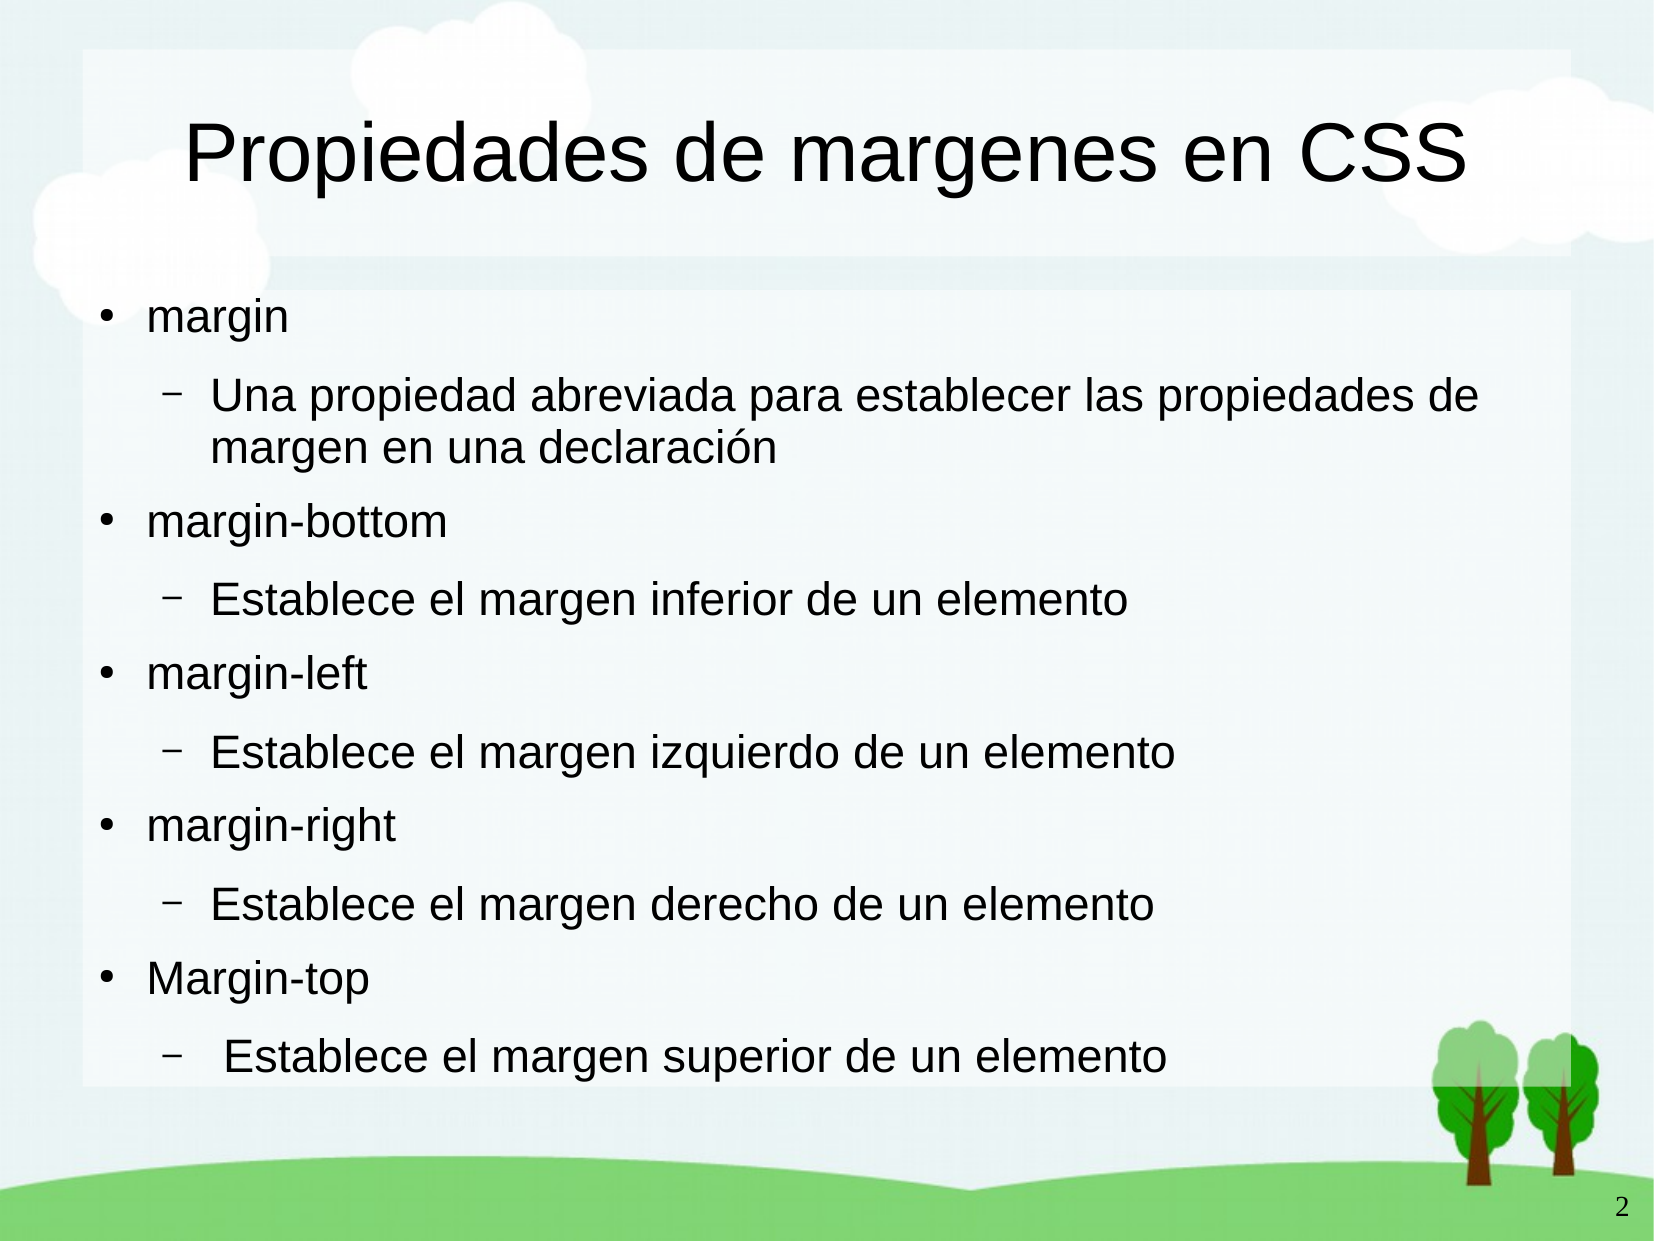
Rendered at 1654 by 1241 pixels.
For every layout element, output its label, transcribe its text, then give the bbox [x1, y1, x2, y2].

picture [0, 0, 1654, 1241]
title Propiedades de margenes en CSS [82, 49, 1571, 257]
list margin Una propiedad abreviada para establecer las propiedades de margen en una declaración margin-bottom Establece el margen inferior de un elemento margin-left Establece el margen izquierdo de un elemento margin-right Establece el margen derecho de un elemento Margin-top Establece el margen superior de un elemento [82, 290, 1571, 1087]
